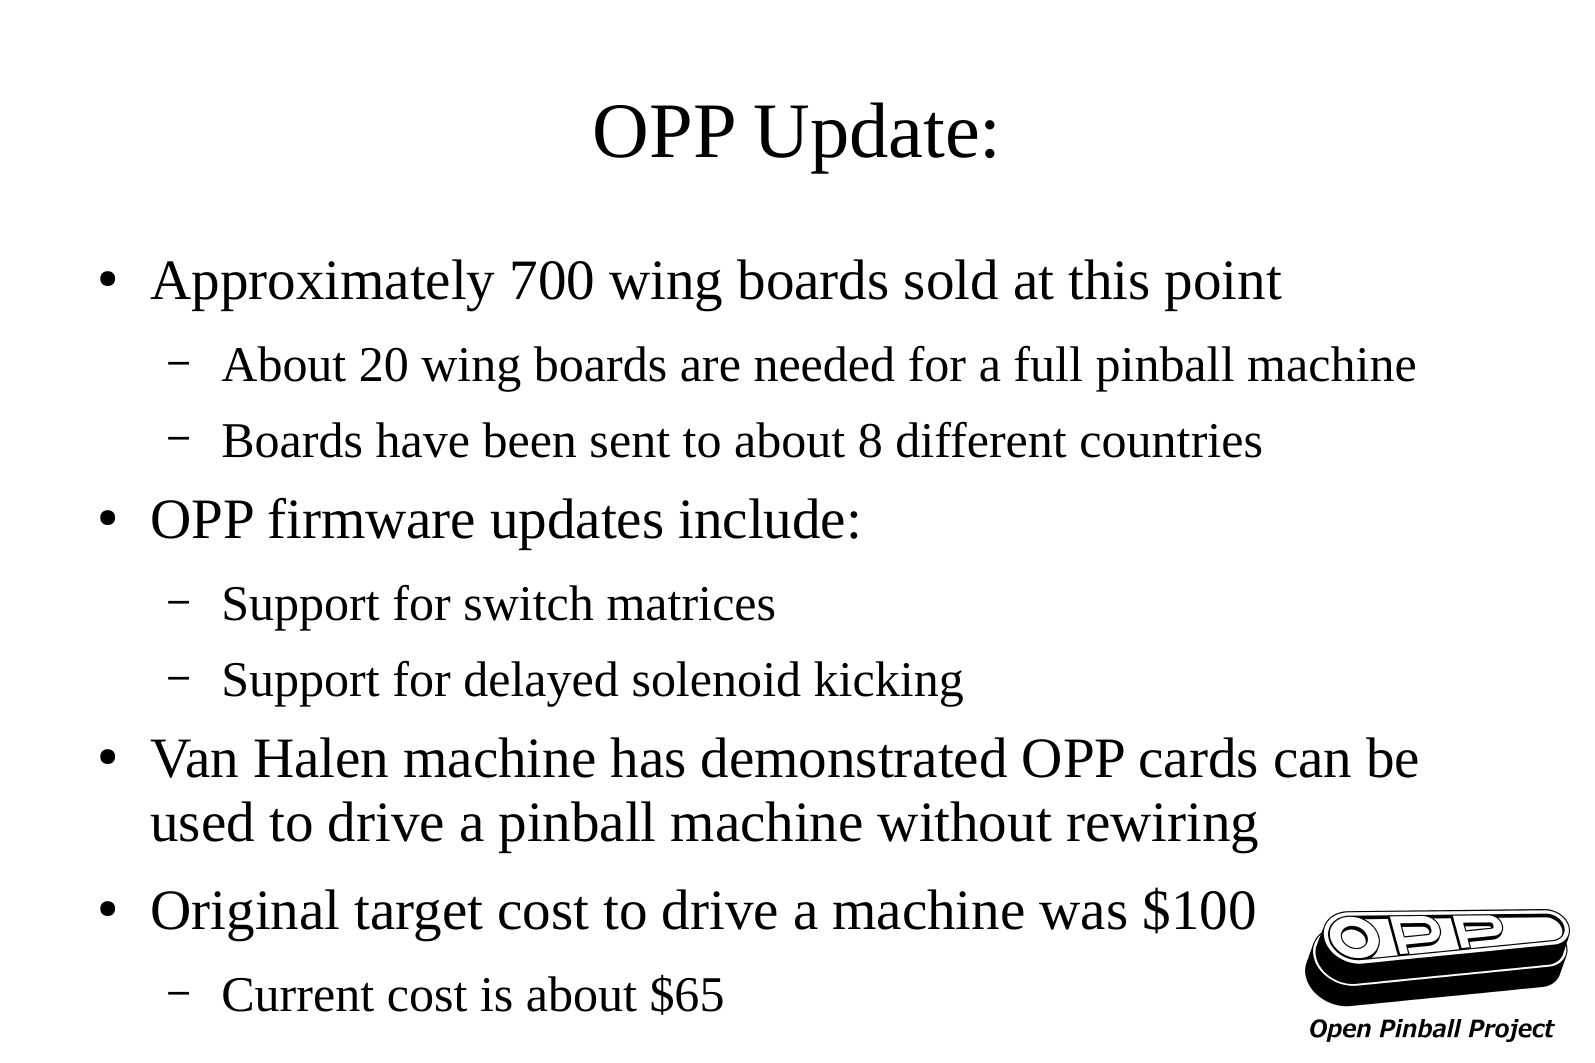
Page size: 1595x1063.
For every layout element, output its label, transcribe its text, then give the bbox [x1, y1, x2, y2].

list Approximately 700 wing boards sold at this point About 20 wing boards are needed for a full pinball machine Boards have been sent to about 8 different countries OPP firmware updates include: Support for switch matrices Support for delayed solenoid kicking Van Halen machine has demonstrated OPP cards can be used to drive a pinball machine without rewiring Original target cost to drive a machine was $100 Current cost is about $65 [79, 248, 1515, 1033]
picture [1305, 909, 1570, 1042]
title OPP Update: [79, 42, 1515, 220]
